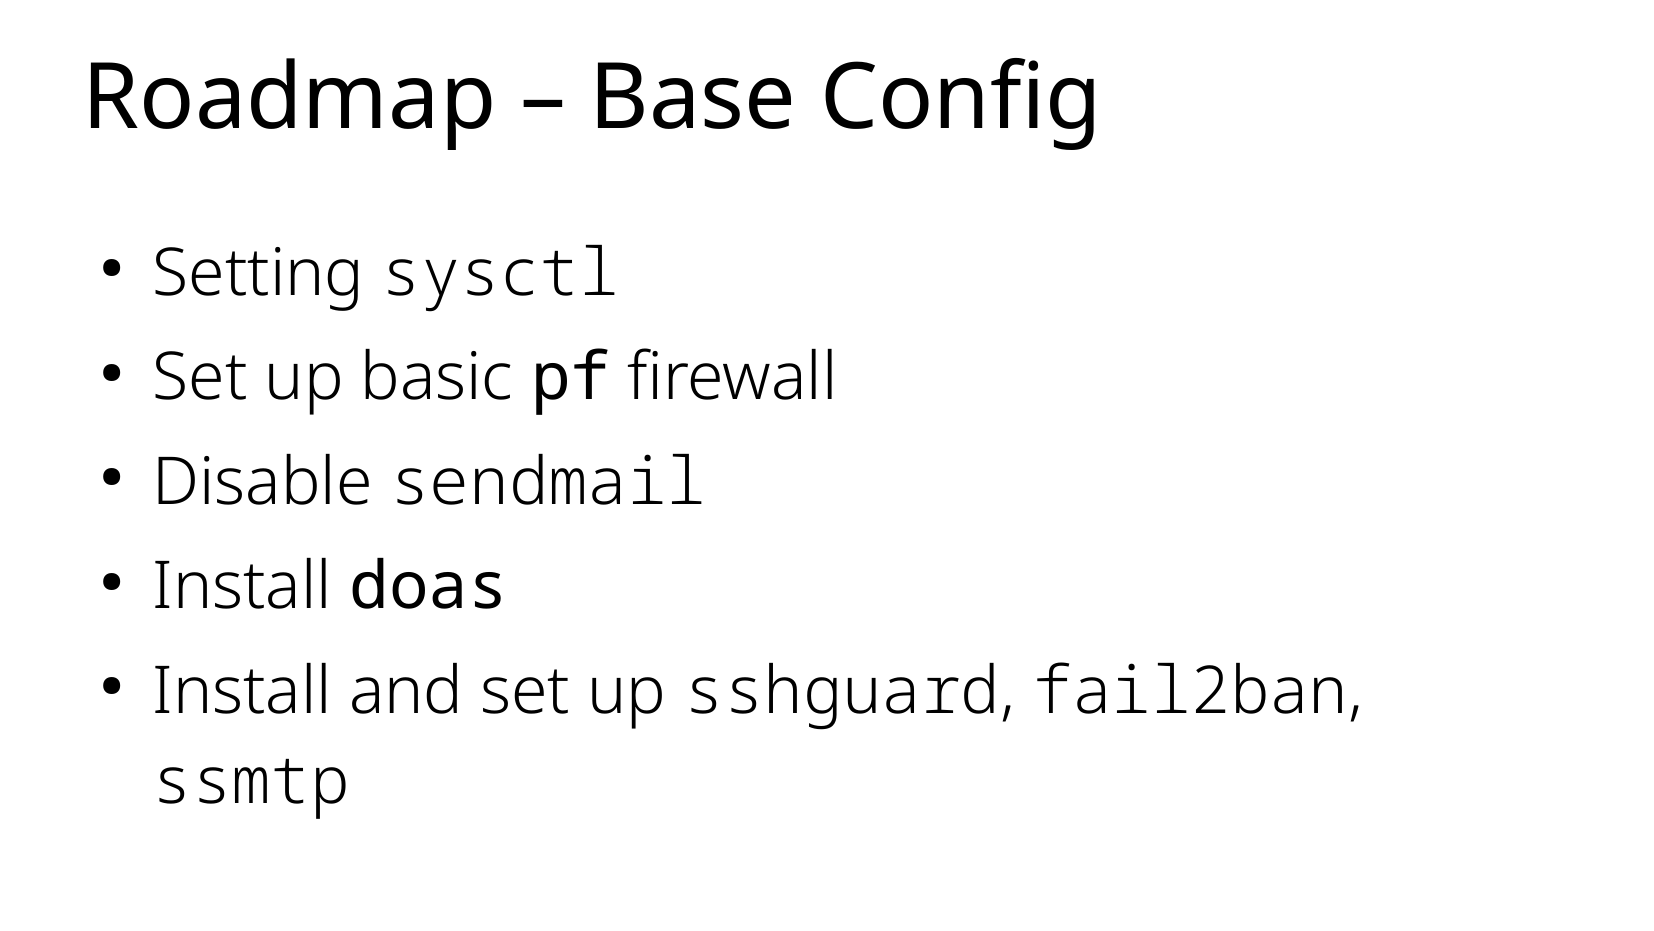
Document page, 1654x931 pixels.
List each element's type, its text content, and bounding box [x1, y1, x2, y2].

title Roadmap – Base Config [82, 37, 1571, 150]
list Setting sysctl Set up basic pf firewall Disable sendmail Install doas Install and set up sshguard, fail2ban, ssmtp [82, 224, 1571, 825]
